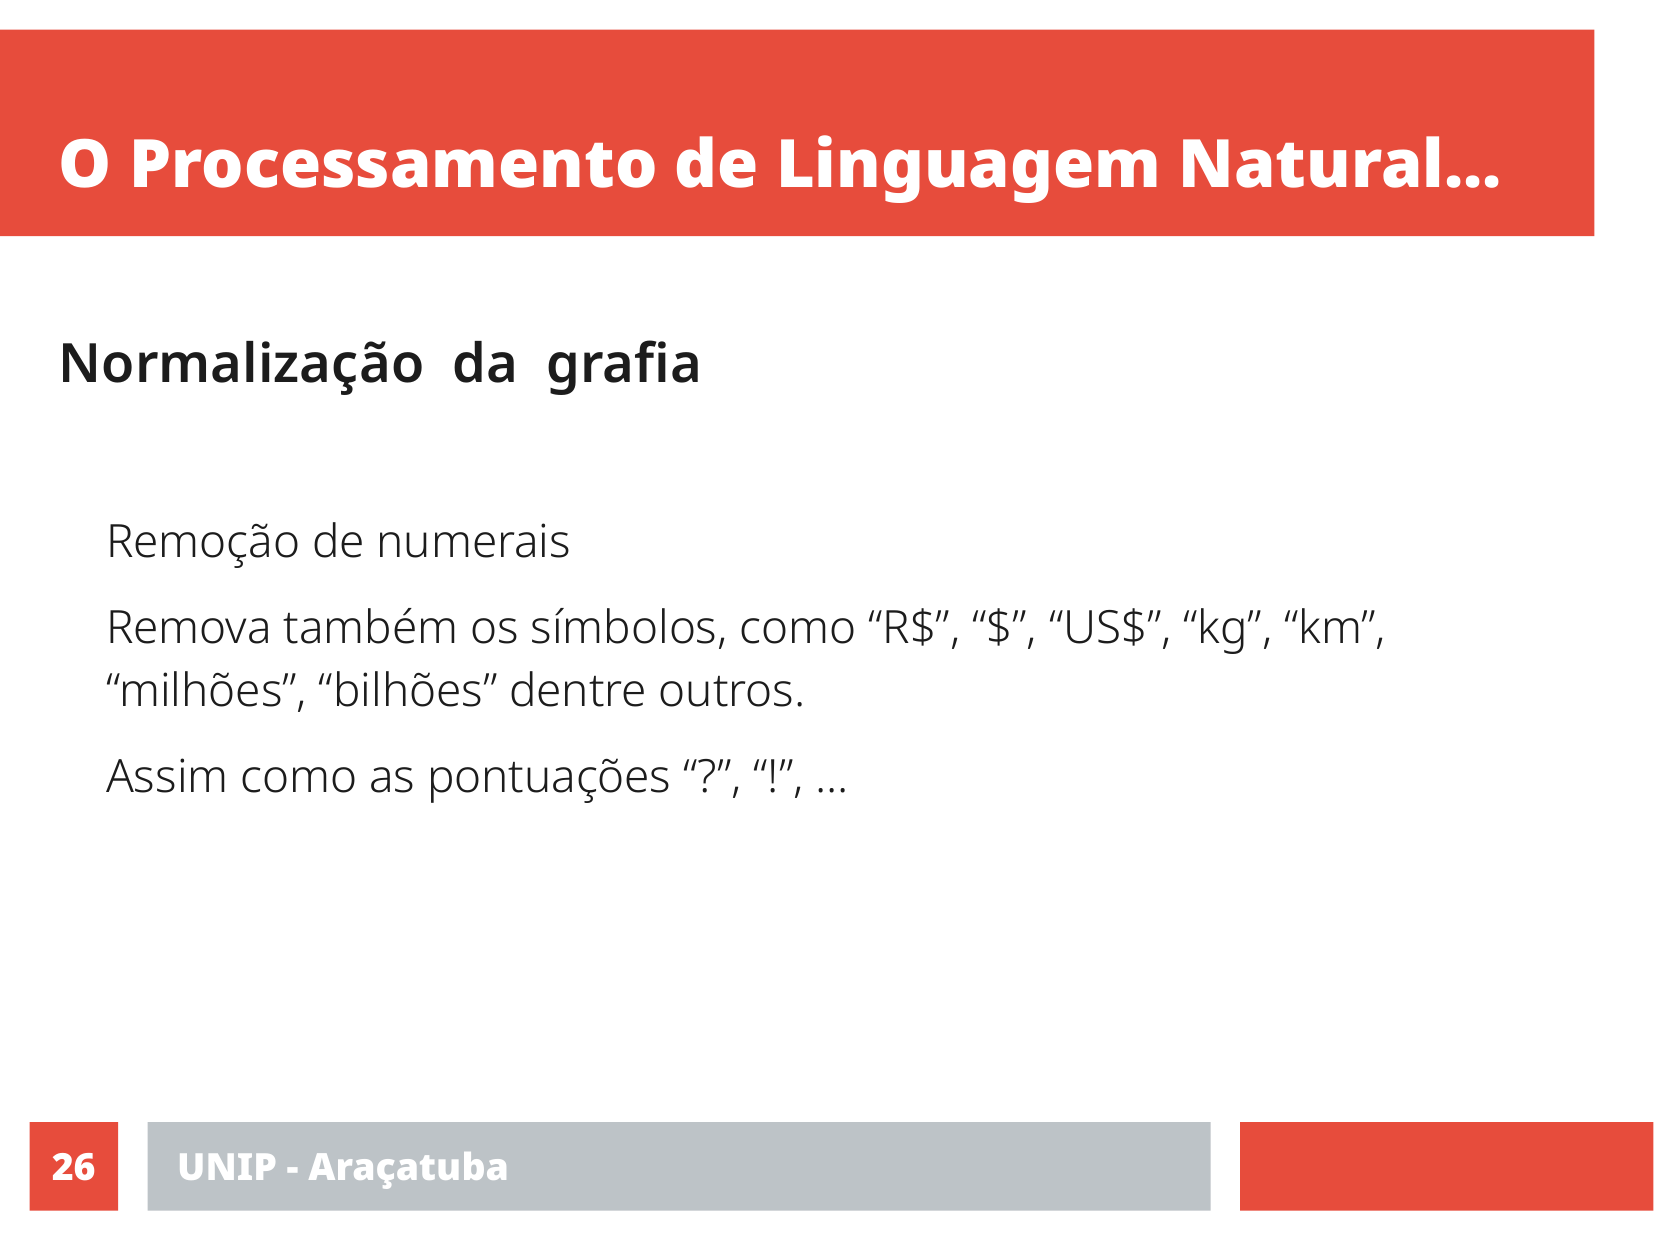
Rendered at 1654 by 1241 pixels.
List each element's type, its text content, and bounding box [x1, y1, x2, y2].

list Normalização da grafia Remoção de numerais Remova também os símbolos, como “R$”, “$”, “US$”, “kg”, “km”, “milhões”, “bilhões” dentre outros. Assim como as pontuações “?”, “!”, ... [59, 324, 1565, 1093]
title O Processamento de Linguagem Natural... [59, 59, 1595, 207]
